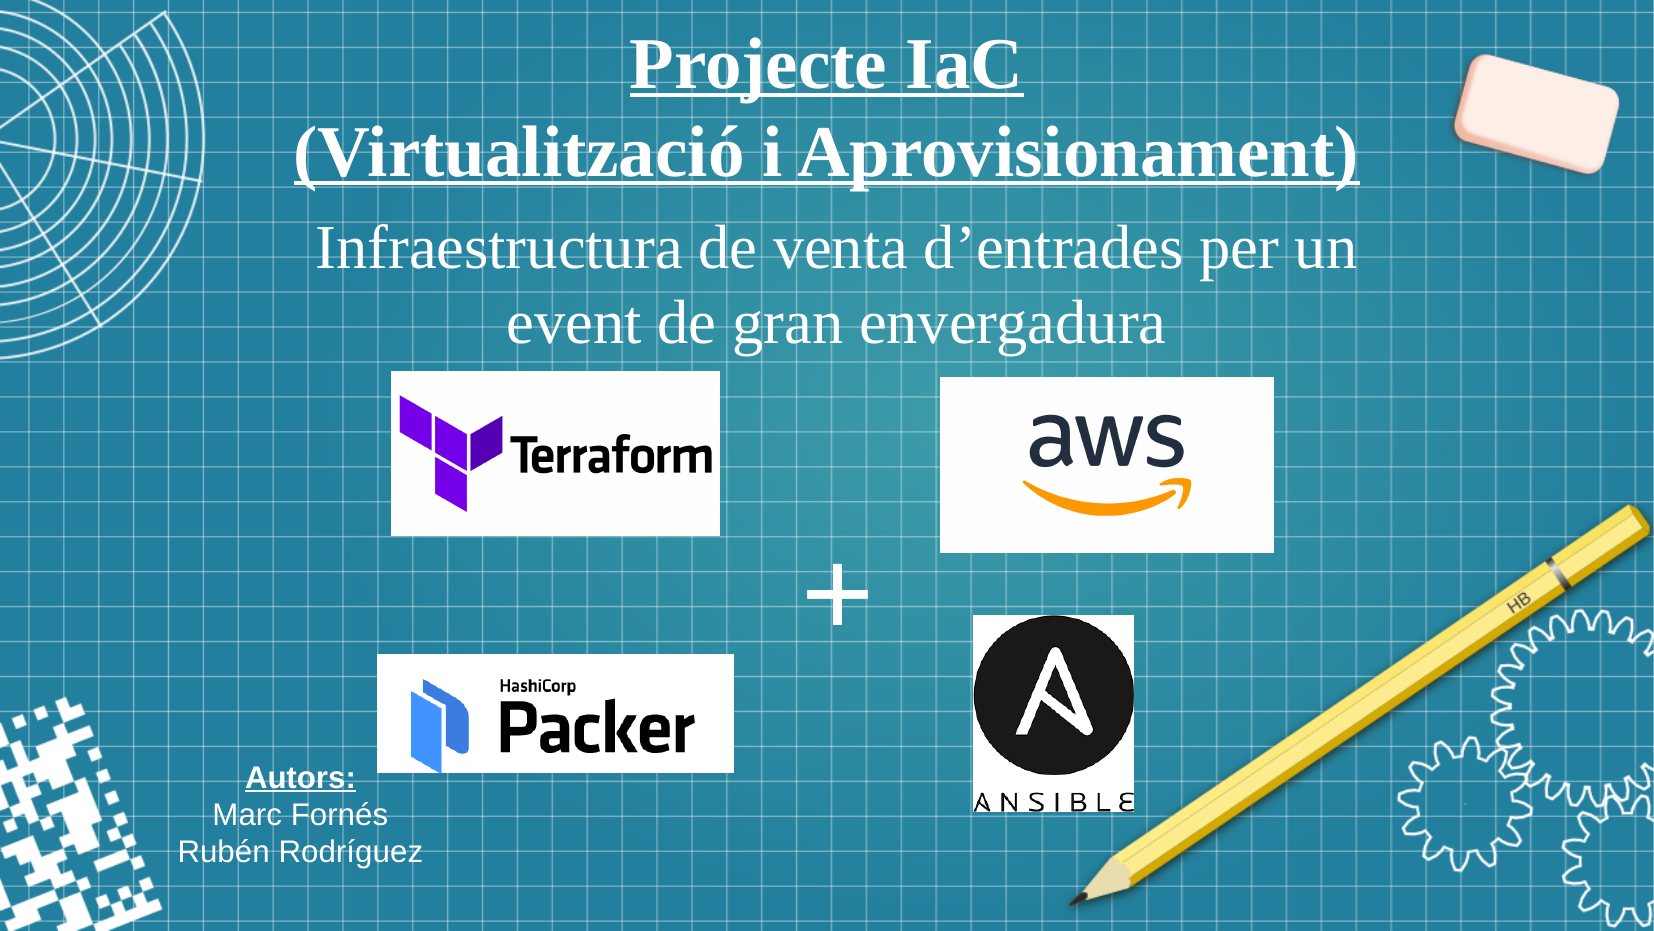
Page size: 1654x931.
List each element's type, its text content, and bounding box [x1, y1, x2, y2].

text_box Infraestructura de venta d’entrades per un event de gran envergadura [255, 208, 1419, 353]
picture [0, 0, 1654, 931]
text_box Autors: Marc Fornés Rubén Rodríguez [103, 741, 498, 885]
text_box Projecte IaC (Virtualització i Aprovisionament) [229, 0, 1425, 207]
text_box + [786, 496, 888, 677]
